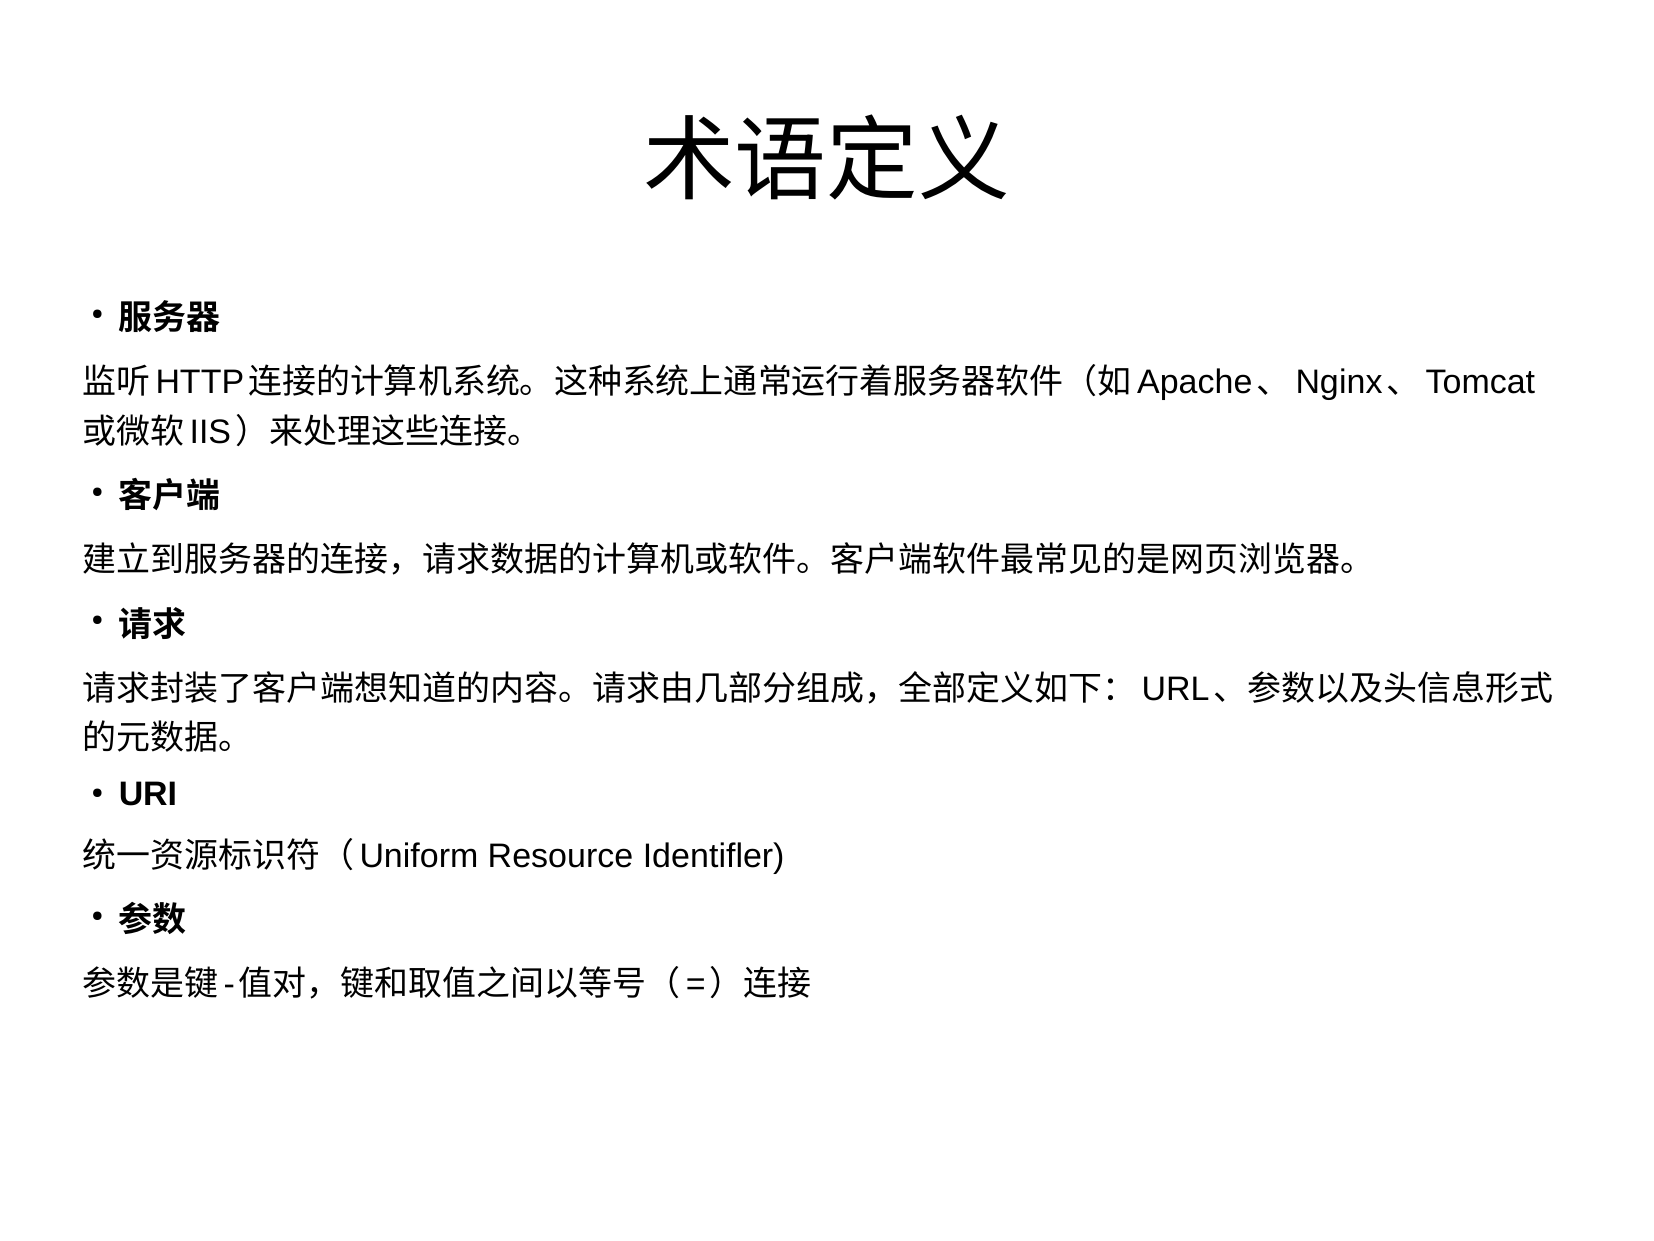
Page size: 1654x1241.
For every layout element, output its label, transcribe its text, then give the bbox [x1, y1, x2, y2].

list 服务器 监听HTTP连接的计算机系统。这种系统上通常运行着服务器软件（如Apache、Nginx、Tomcat或微软IIS）来处理这些连接。 客户端 建立到服务器的连接，请求数据的计算机或软件。客户端软件最常见的是网页浏览器。 请求 请求封装了客户端想知道的内容。请求由几部分组成，全部定义如下：URL、参数以及头信息形式的元数据。 URI 统一资源标识符（Uniform Resource Identifler) 参数 参数是键-值对，键和取值之间以等号（=）连接 [82, 290, 1571, 1010]
title 术语定义 [82, 49, 1571, 257]
